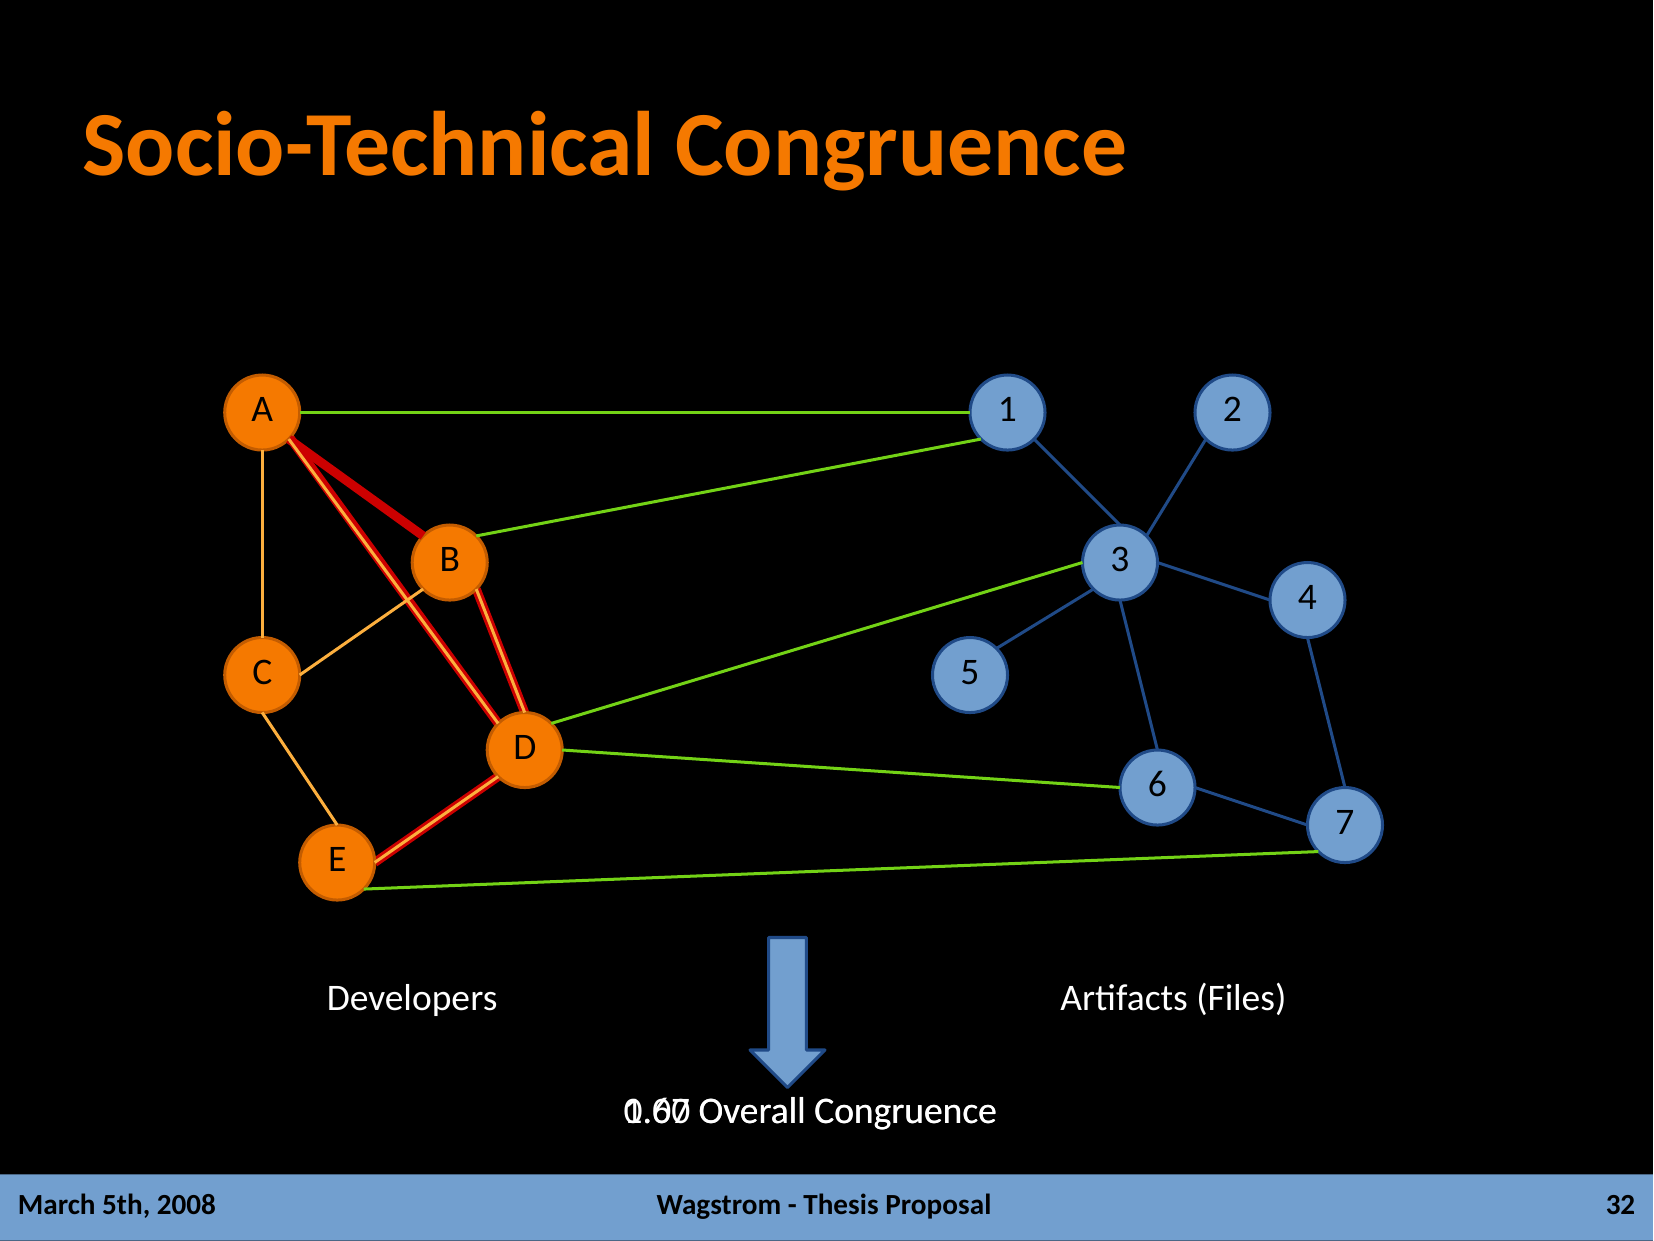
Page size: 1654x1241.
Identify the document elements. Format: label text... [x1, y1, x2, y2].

text_box 3 [1082, 525, 1158, 600]
text_box Developers [299, 975, 525, 1036]
text_box C [224, 637, 300, 713]
text_box 1 [970, 375, 1046, 451]
text_box 6 [1120, 750, 1195, 826]
text_box 2 [1194, 375, 1271, 451]
text_box Artifacts (Files) [1045, 975, 1302, 1036]
text_box 4 [1270, 562, 1346, 638]
text_box [750, 937, 826, 1087]
title Socio-Technical Congruence [82, 56, 1571, 250]
text_box E [299, 825, 375, 901]
text_box 5 [932, 637, 1008, 713]
text_box D [487, 712, 563, 788]
text_box 7 [1307, 787, 1383, 863]
text_box B [412, 525, 488, 601]
text_box A [224, 375, 300, 450]
text_box 1.00 Overall Congruence [608, 1087, 1013, 1149]
